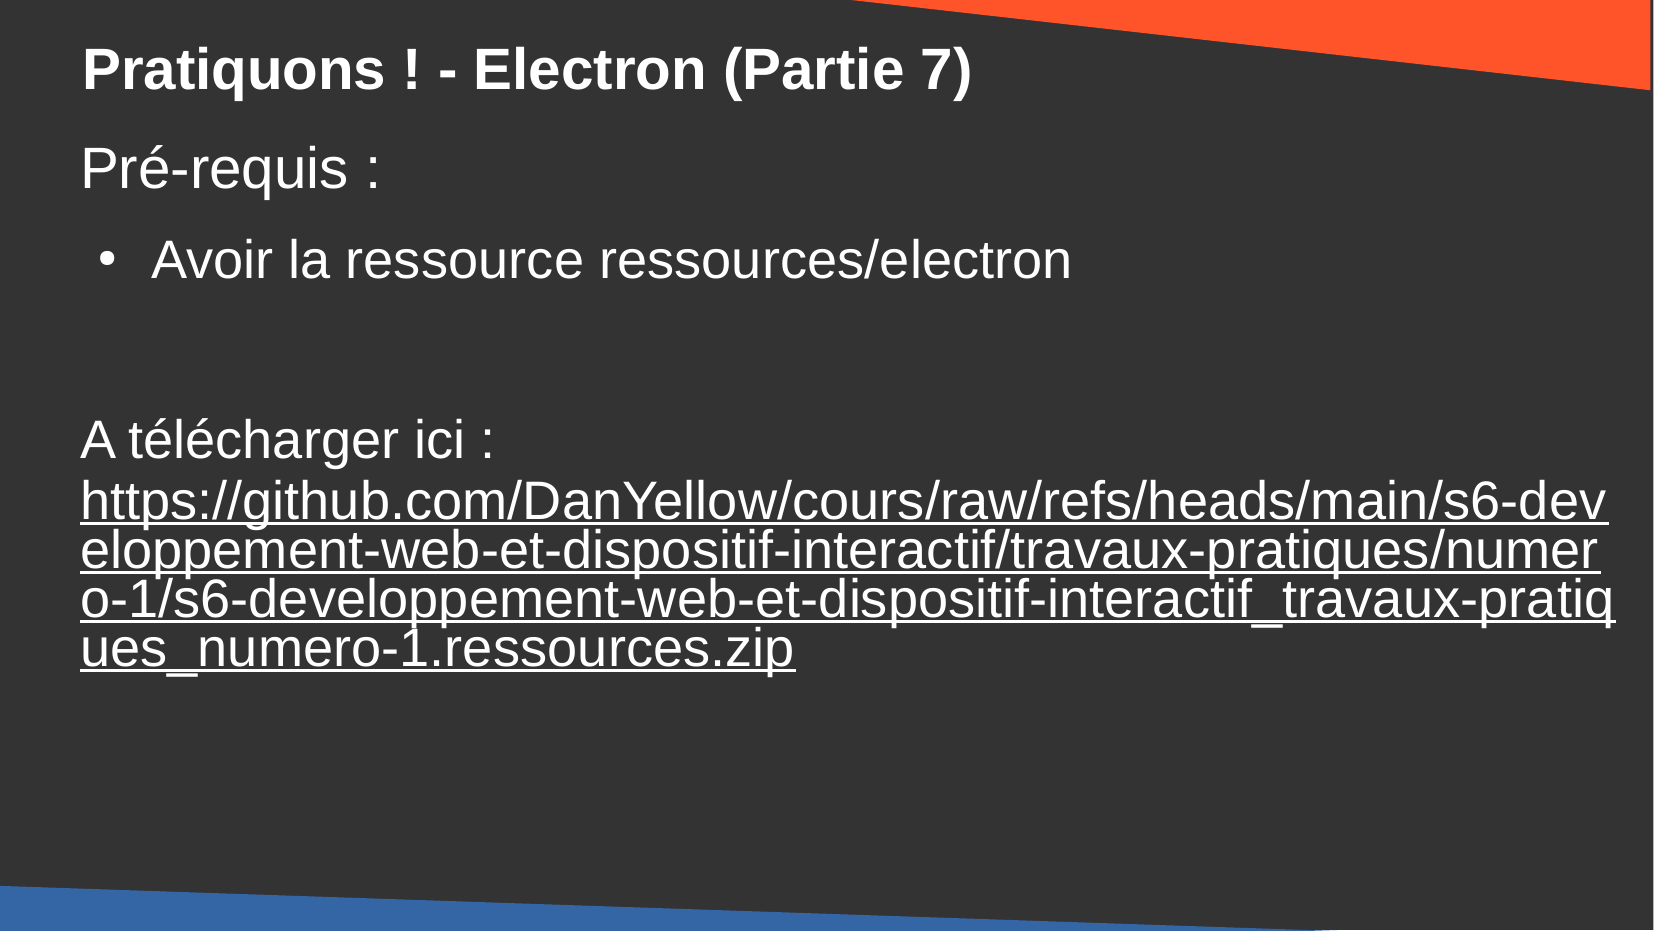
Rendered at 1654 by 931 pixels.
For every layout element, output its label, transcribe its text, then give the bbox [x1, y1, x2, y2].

list Pré-requis : Avoir la ressource ressources/electron A télécharger ici : https://github.com/DanYellow/cours/raw/refs/heads/main/s6-developpement-web-et-dispositif-interactif/travaux-pratiques/numero-1/s6-developpement-web-et-dispositif-interactif_travaux-pratiques_numero-1.ressources.zip [80, 135, 1620, 721]
title Pratiquons ! - Electron (Partie 7) [82, 37, 1571, 114]
text_box [0, 885, 1337, 931]
text_box [851, 0, 1651, 91]
